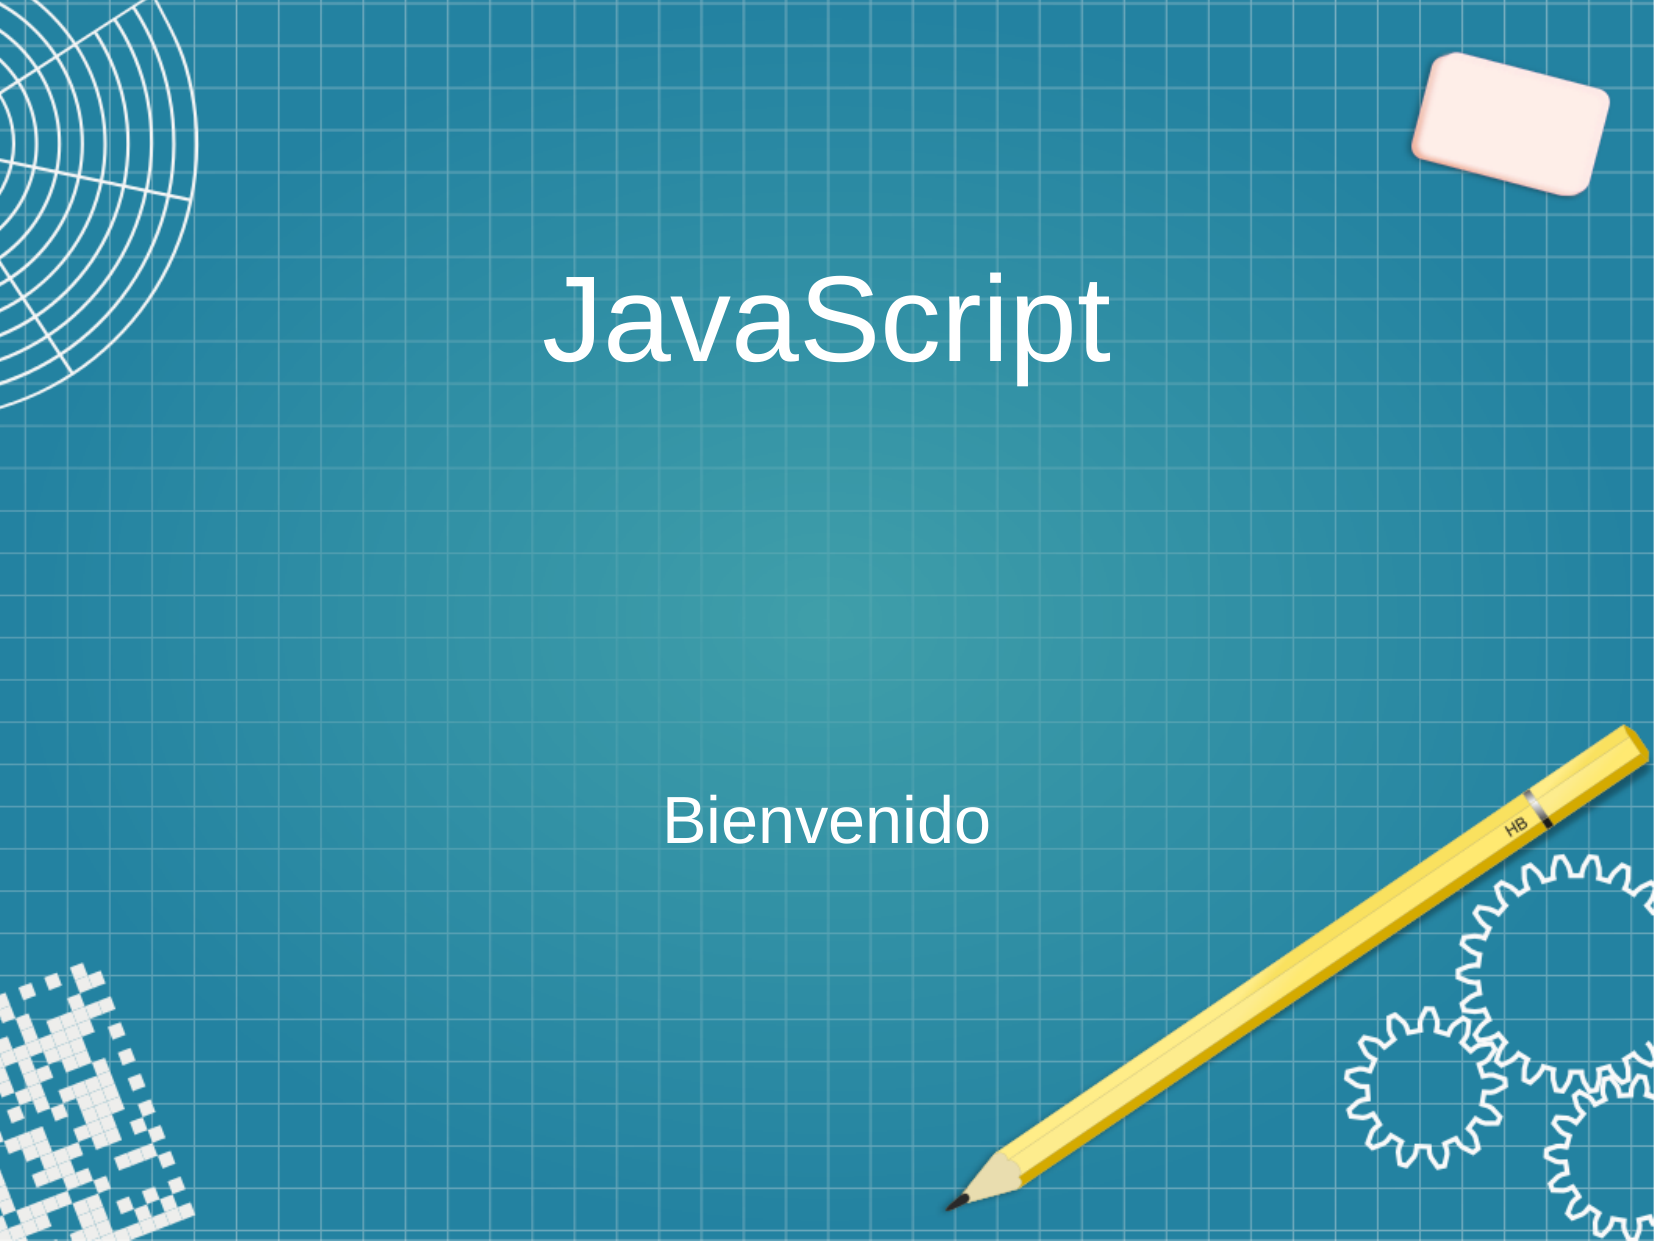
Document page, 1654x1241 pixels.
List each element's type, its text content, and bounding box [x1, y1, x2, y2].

picture [0, 0, 1654, 1241]
title JavaScript [82, 177, 1571, 461]
subtitle Bienvenido [82, 519, 1571, 1123]
